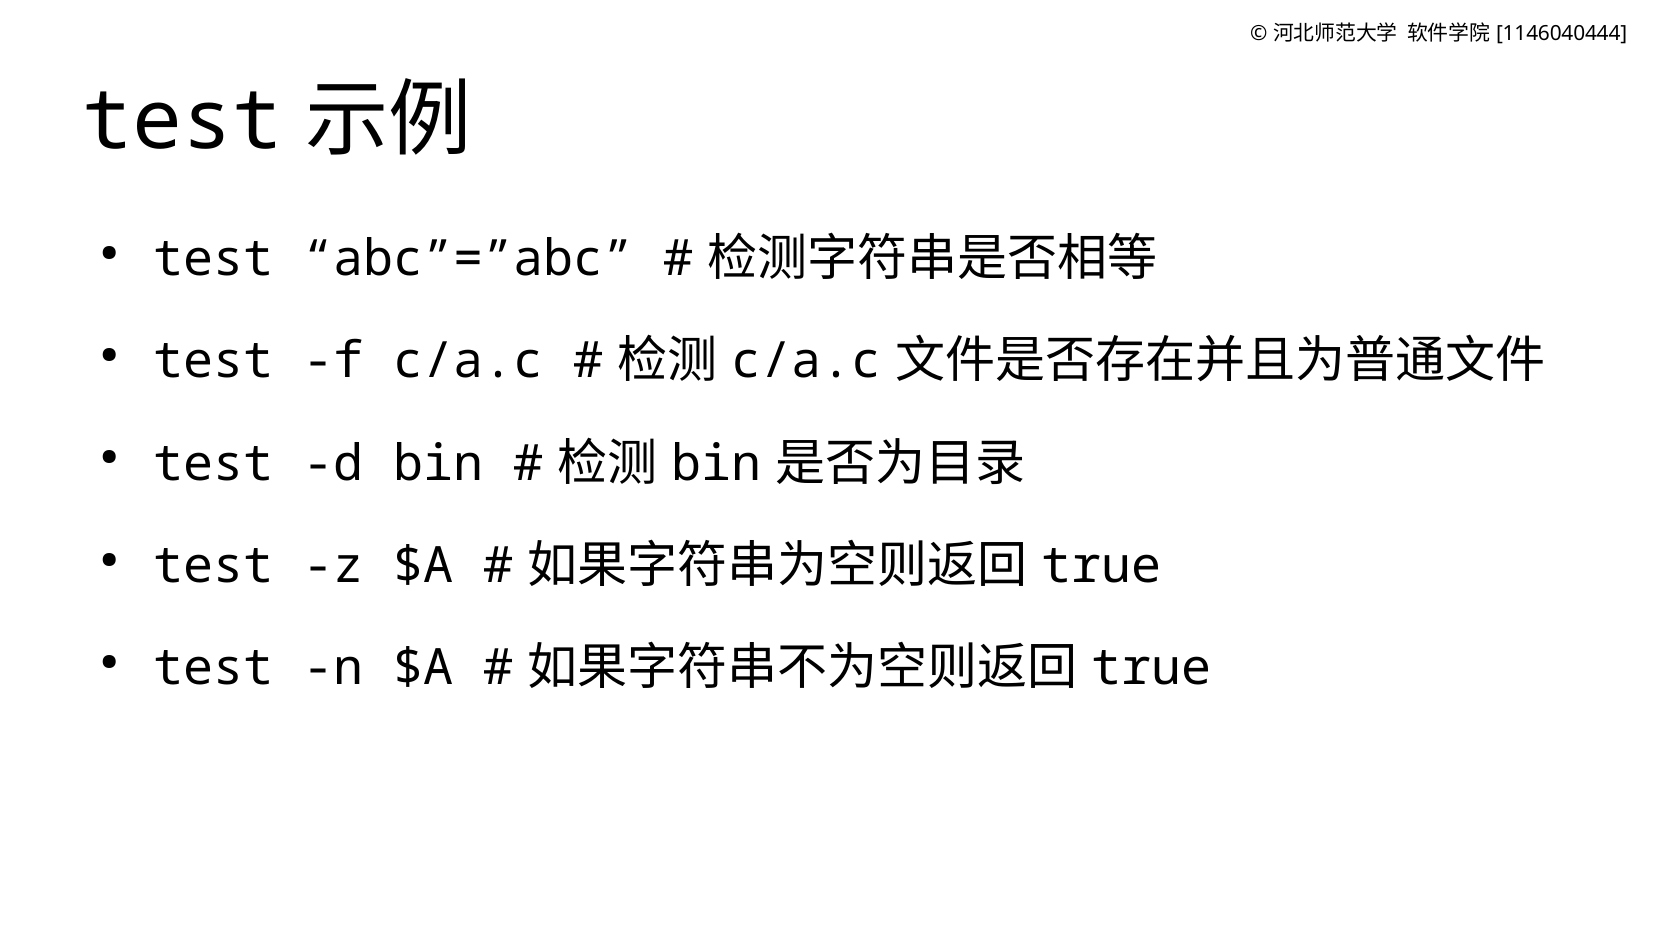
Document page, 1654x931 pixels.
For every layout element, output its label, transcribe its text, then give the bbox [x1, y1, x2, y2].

list test “abc”=”abc” #检测字符串是否相等 test -f c/a.c #检测c/a.c文件是否存在并且为普通文件 test -d bin #检测bin是否为目录 test -z $A #如果字符串为空则返回true test -n $A #如果字符串不为空则返回true [82, 217, 1571, 758]
title test示例 [82, 37, 1571, 189]
